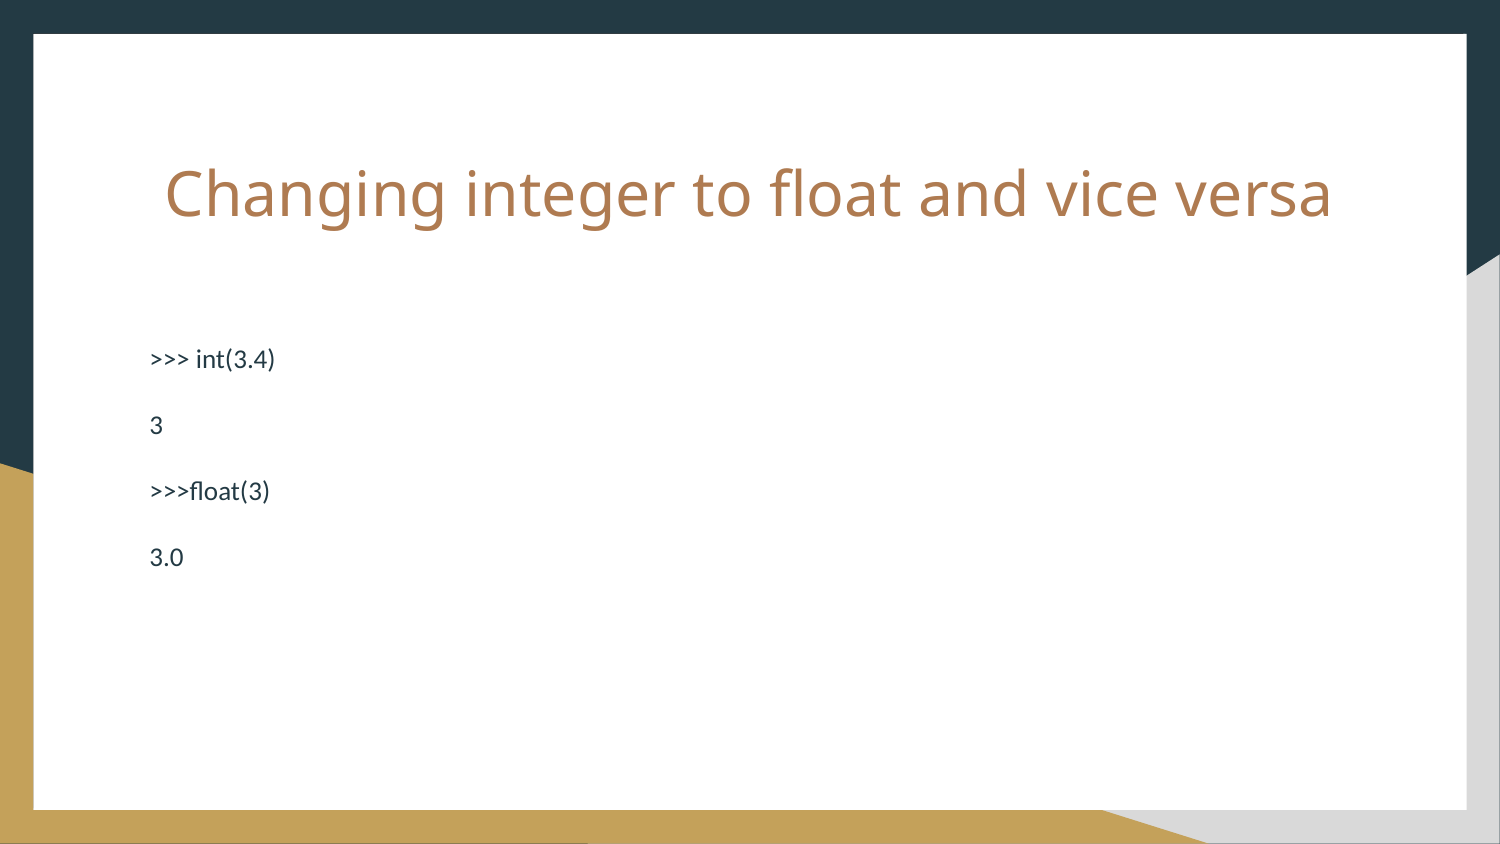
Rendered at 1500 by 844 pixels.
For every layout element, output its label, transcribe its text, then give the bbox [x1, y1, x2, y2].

title Changing integer to float and vice versa [134, 138, 1366, 296]
list >>> int(3.4) 3 >>>float(3) 3.0 [134, 326, 1366, 729]
